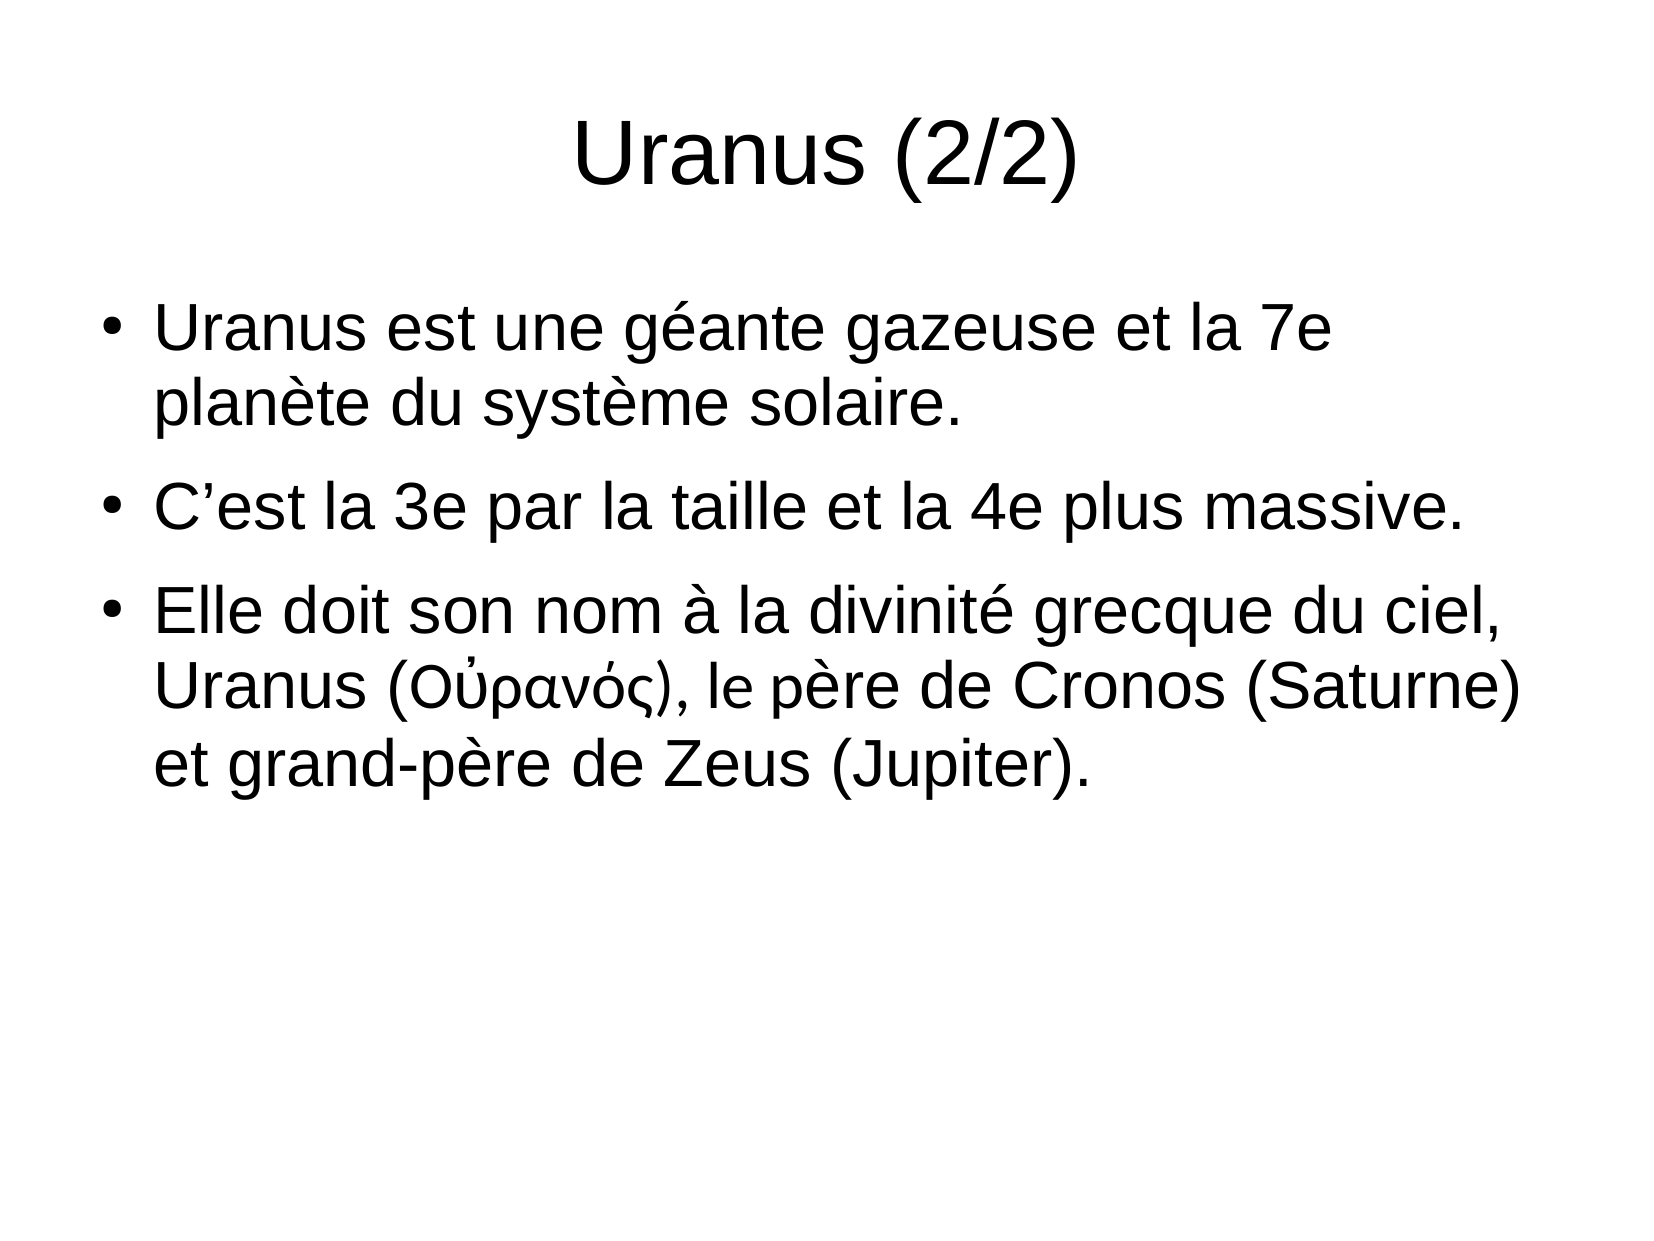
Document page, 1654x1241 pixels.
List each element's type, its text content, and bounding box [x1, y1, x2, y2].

title Uranus (2/2) [82, 49, 1571, 257]
list Uranus est une géante gazeuse et la 7e planète du système solaire. C’est la 3e par la taille et la 4e plus massive. Elle doit son nom à la divinité grecque du ciel, Uranus (Οὐρανός), le père de Cronos (Saturne) et grand-père de Zeus (Jupiter). [82, 290, 1571, 1109]
